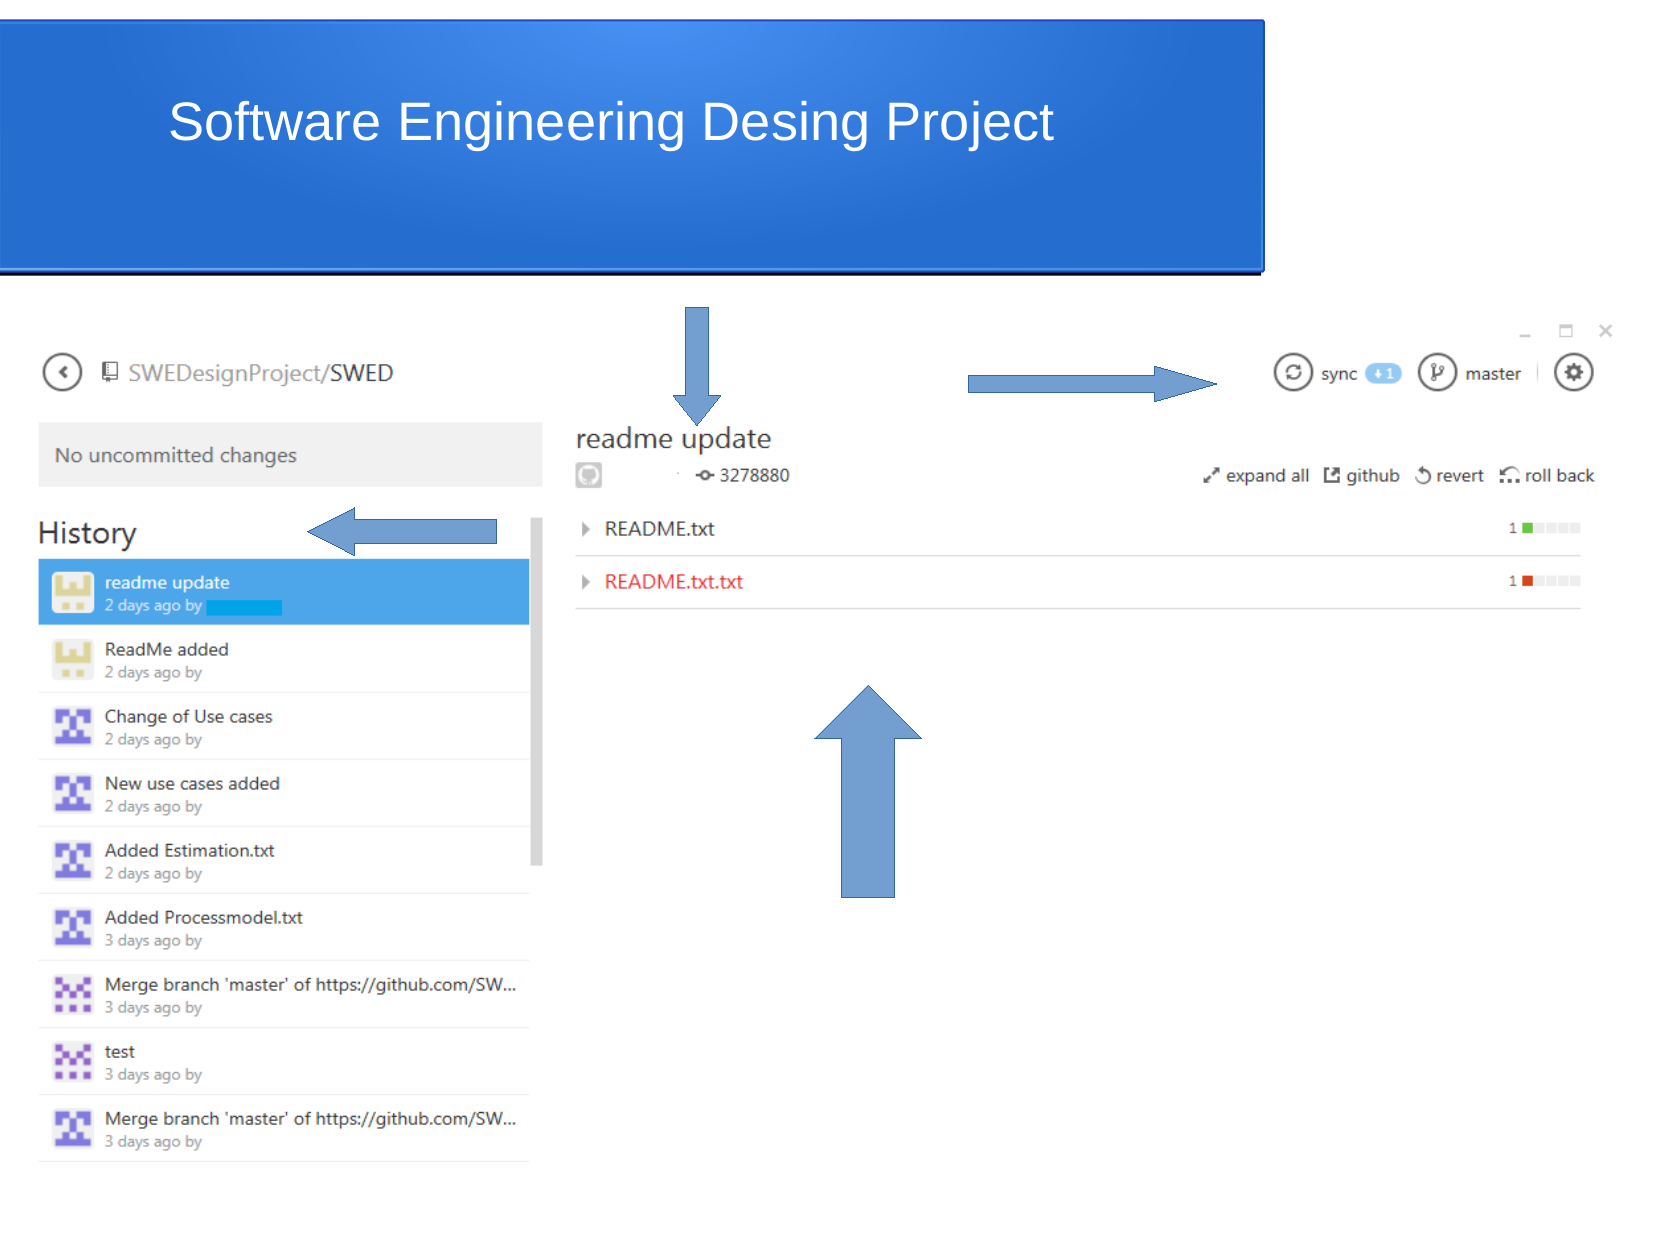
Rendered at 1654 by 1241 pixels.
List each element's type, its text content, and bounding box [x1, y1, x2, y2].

text_box [673, 307, 721, 426]
text_box Software Engineering Desing Project [153, 83, 1134, 201]
text_box [814, 685, 922, 898]
picture [11, 318, 1619, 1170]
text_box [307, 507, 497, 556]
text_box [968, 366, 1217, 402]
